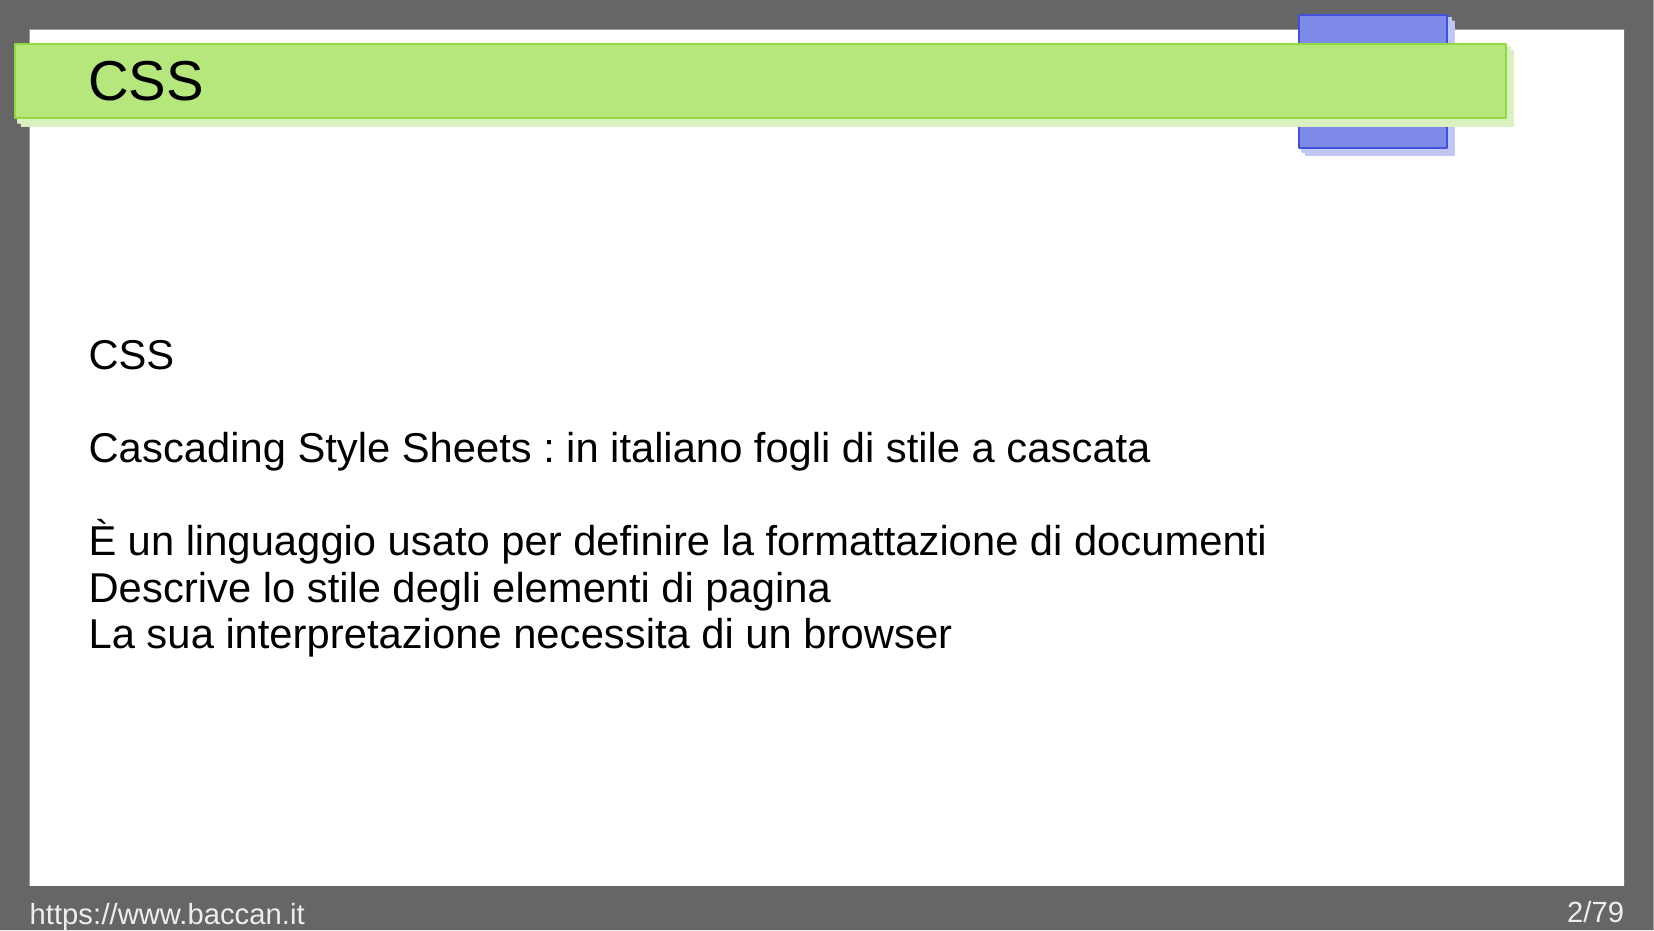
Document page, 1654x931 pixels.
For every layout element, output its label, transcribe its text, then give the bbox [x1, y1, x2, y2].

title CSS [88, 44, 1506, 119]
text_box CSS Cascading Style Sheets : in italiano fogli di stile a cascata È un linguaggio usato per definire la formattazione di documenti Descrive lo stile degli elementi di pagina La sua interpretazione necessita di un browser [88, 169, 1565, 821]
